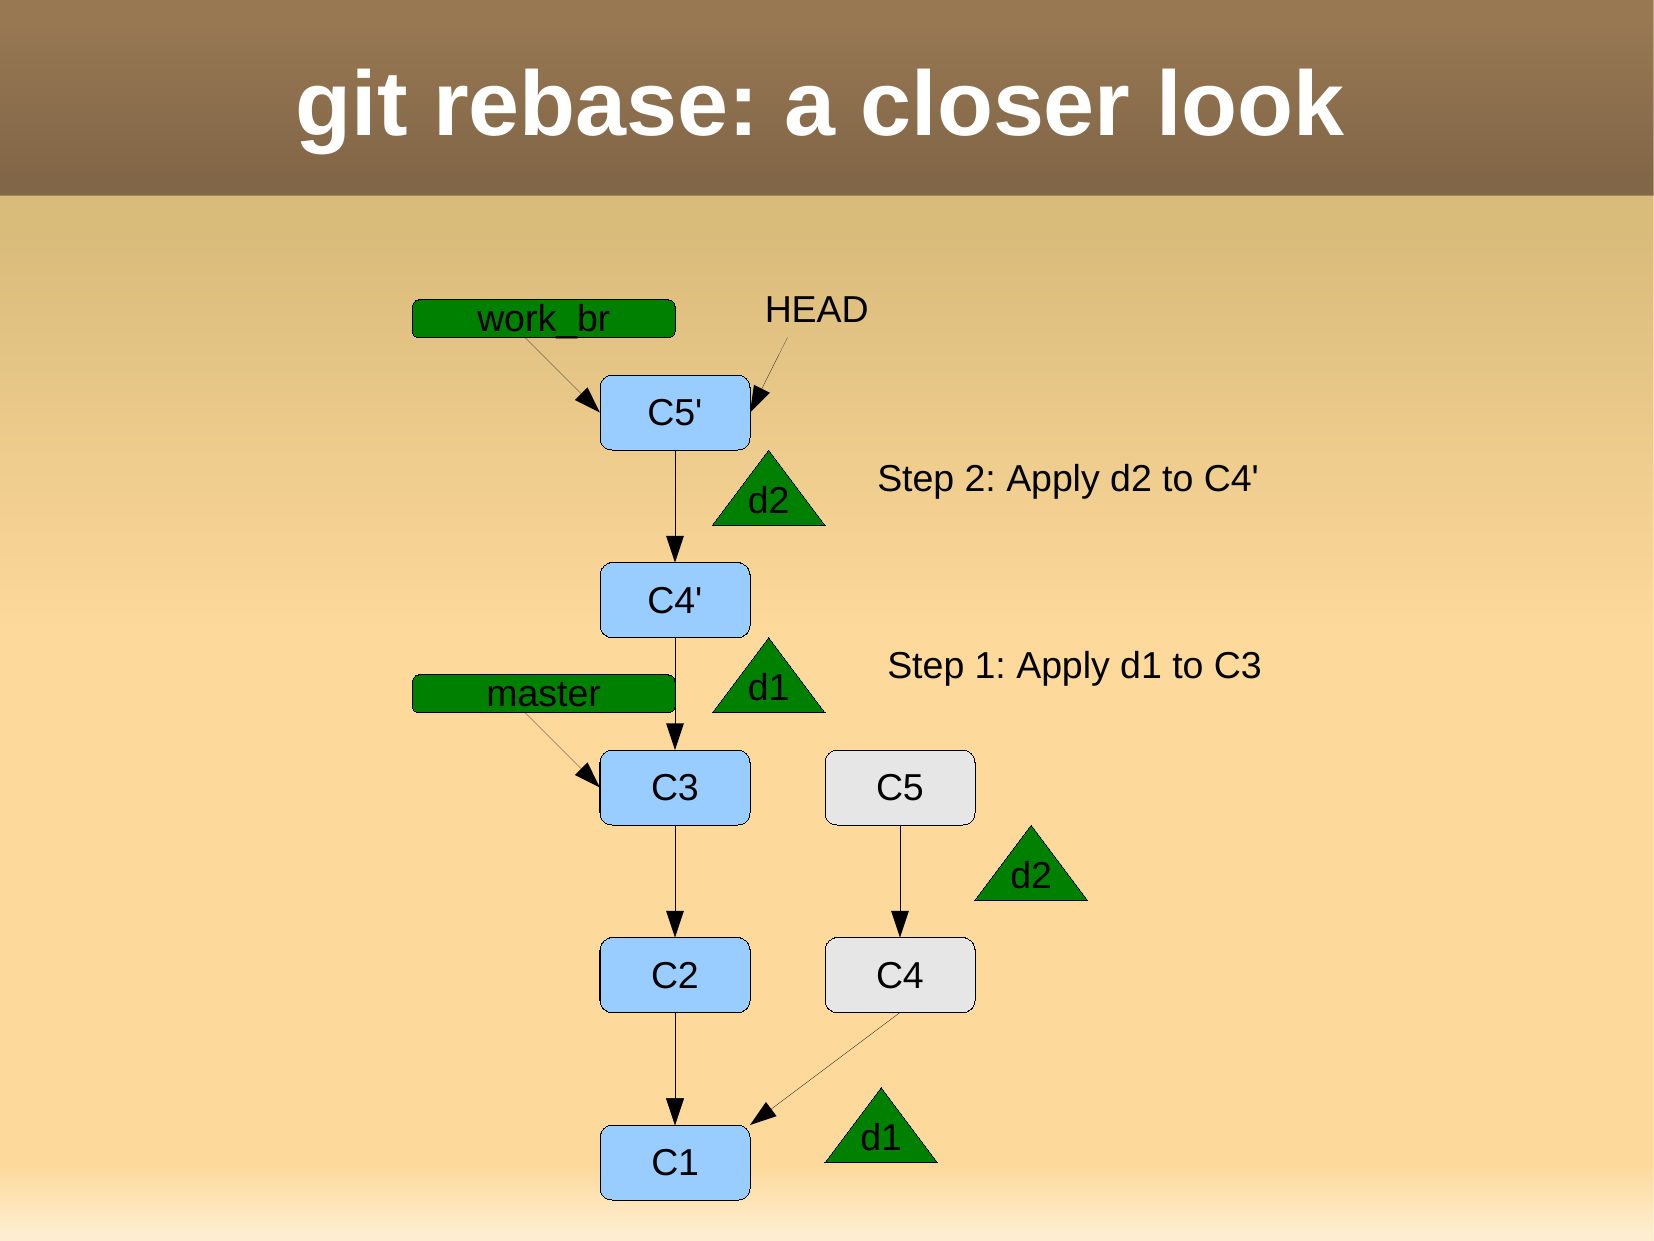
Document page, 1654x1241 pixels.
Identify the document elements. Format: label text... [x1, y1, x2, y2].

text_box d1 [824, 1087, 938, 1163]
text_box C1 [600, 1125, 751, 1201]
text_box d2 [712, 450, 826, 526]
title git rebase: a closer look [76, 7, 1565, 200]
text_box C5 [825, 750, 976, 826]
text_box C4' [600, 562, 751, 638]
picture [0, 0, 1654, 1241]
text_box C3 [600, 750, 751, 826]
text_box d2 [974, 825, 1088, 901]
text_box Step 1: Apply d1 to C3 [872, 637, 1276, 695]
text_box Step 2: Apply d2 to C4' [862, 450, 1273, 507]
text_box C5' [600, 375, 751, 451]
text_box C4 [825, 937, 976, 1013]
text_box master [412, 674, 676, 713]
text_box d1 [712, 637, 826, 713]
text_box work_br [412, 299, 676, 338]
text_box HEAD [750, 280, 884, 338]
